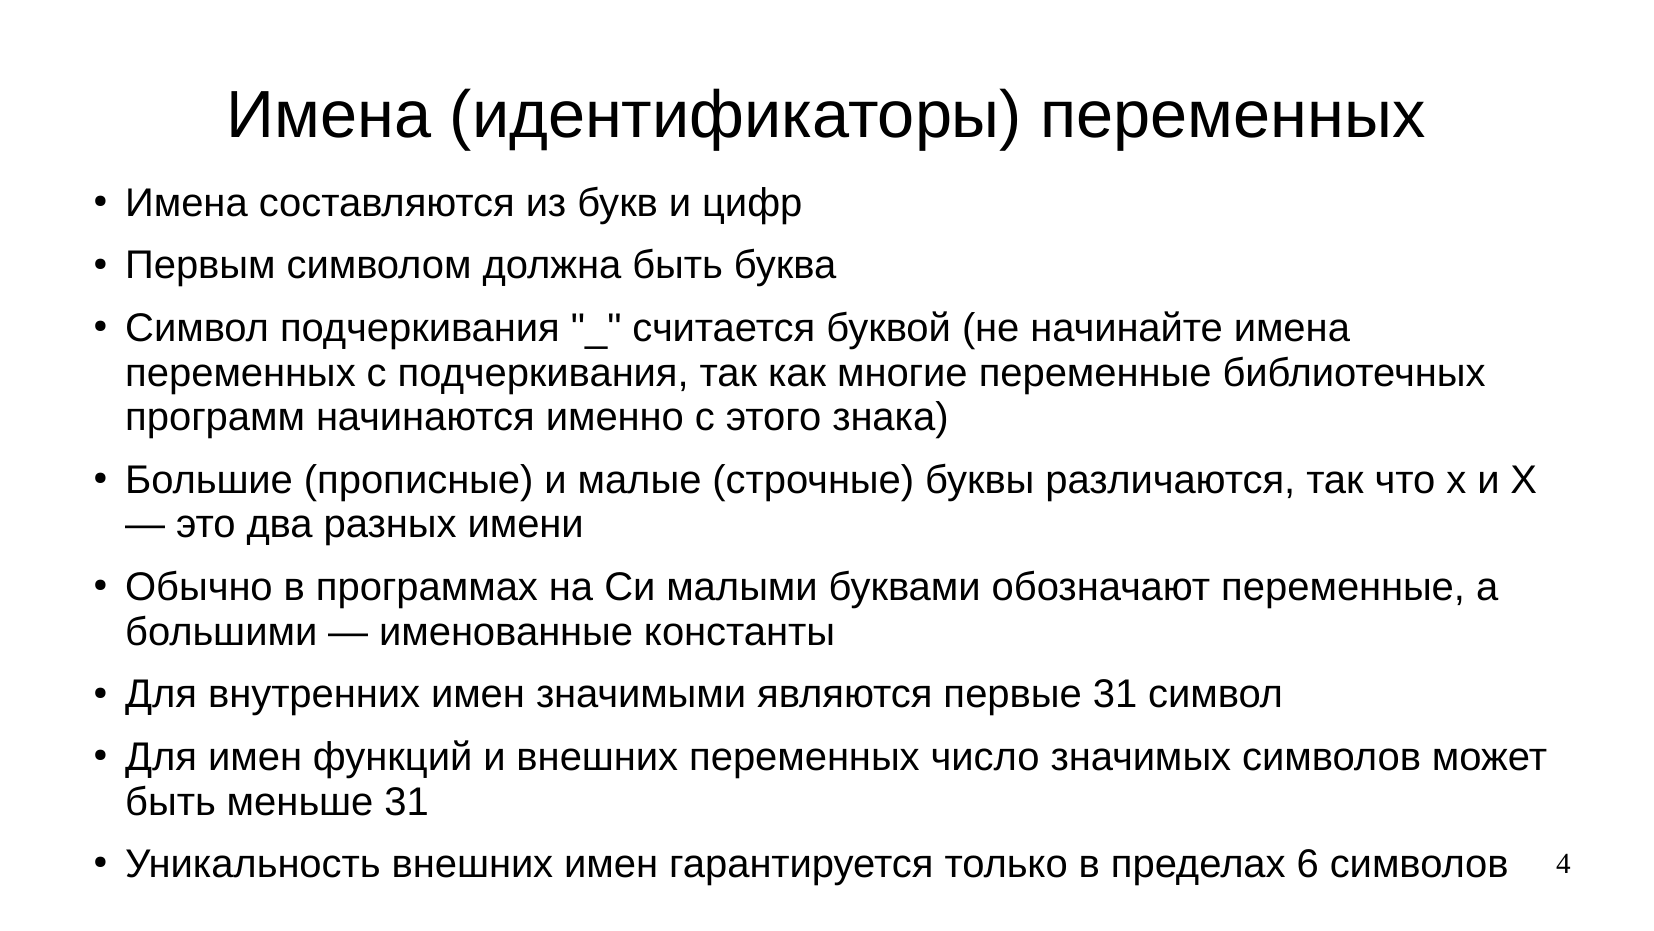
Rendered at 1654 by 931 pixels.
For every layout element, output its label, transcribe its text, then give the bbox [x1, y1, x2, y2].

title Имена (идентификаторы) переменных [82, 37, 1571, 180]
list Имена составляются из букв и цифр Первым символом должна быть буква Символ подчеркивания "_" считается буквой (не начинайте имена переменных с подчеркивания, так как многие переменные библиотечных программ начинаются именно с этого знака) Большие (прописные) и малые (строчные) буквы различаются, так что х и X — это два разных имени Обычно в программах на Си малыми буквами обозначают переменные, а большими — именованные константы Для внутренних имен значимыми являются первые 31 символ Для имен функций и внешних переменных число значимых символов может быть меньше 31 Уникальность внешних имен гарантируется только в пределах 6 символов [82, 180, 1571, 901]
